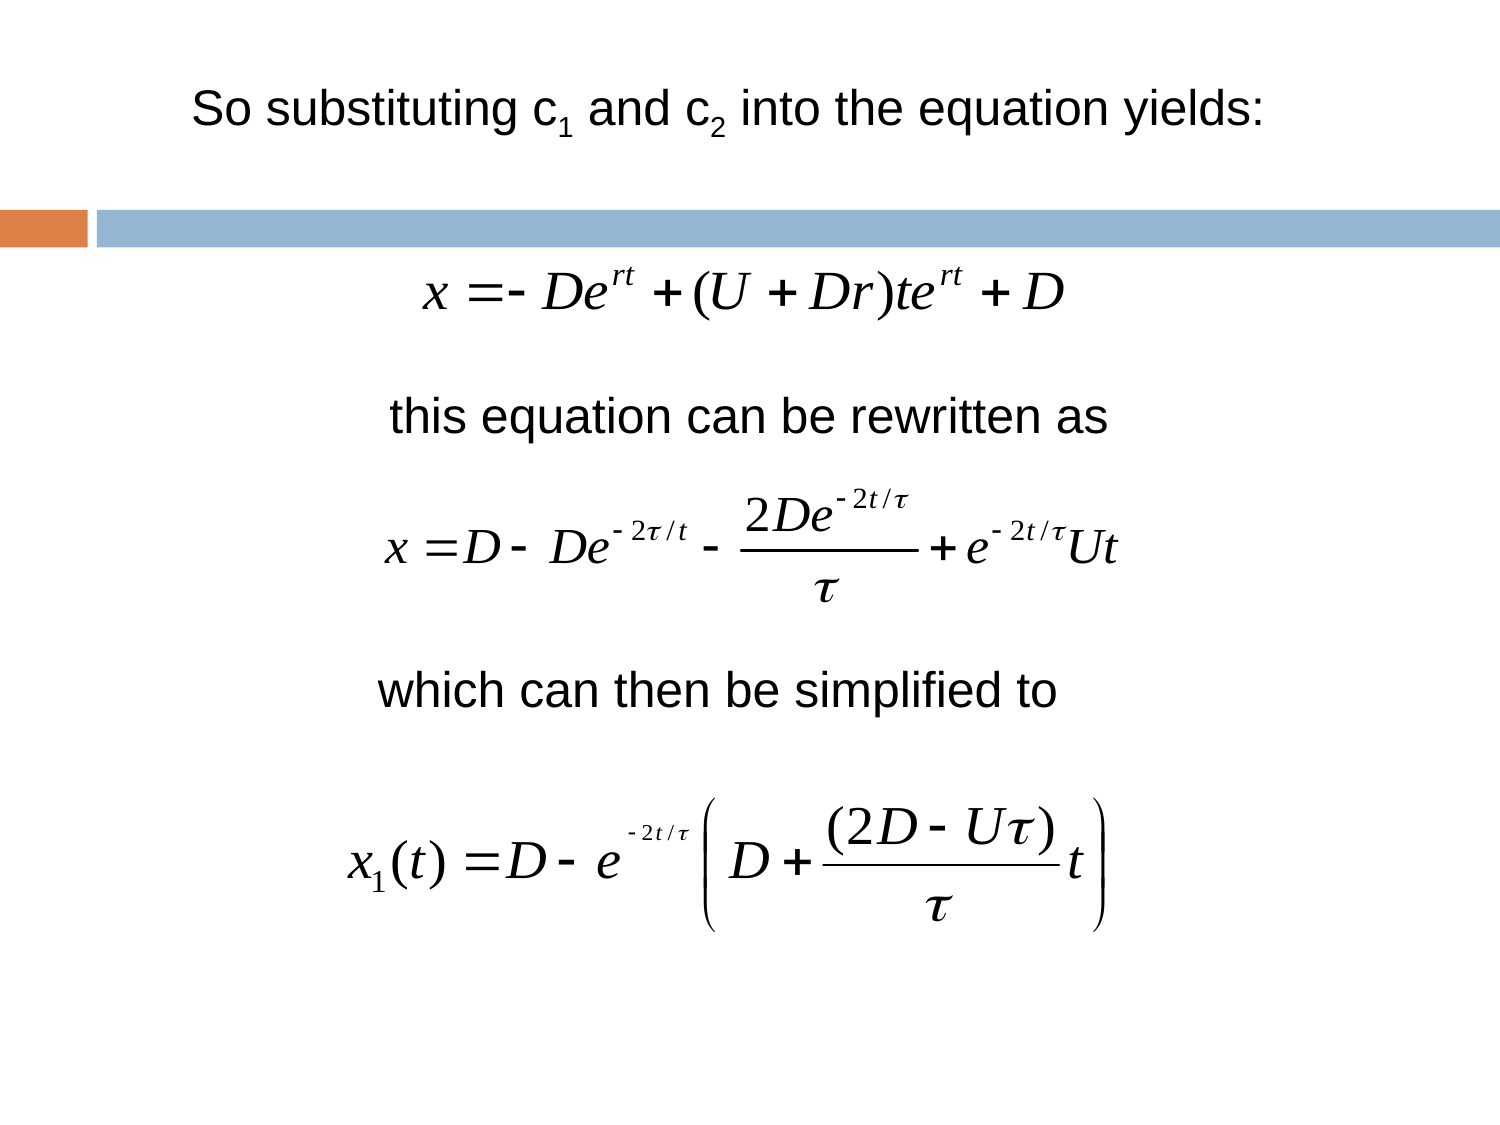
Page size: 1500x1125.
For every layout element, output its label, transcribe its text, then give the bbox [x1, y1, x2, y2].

text_box which can then be simplified to [363, 649, 1088, 726]
text_box So substituting c1 and c2 into the equation yields: this equation can be rewritten as [62, 67, 1450, 451]
chart [375, 474, 1130, 614]
chart [337, 787, 1122, 943]
